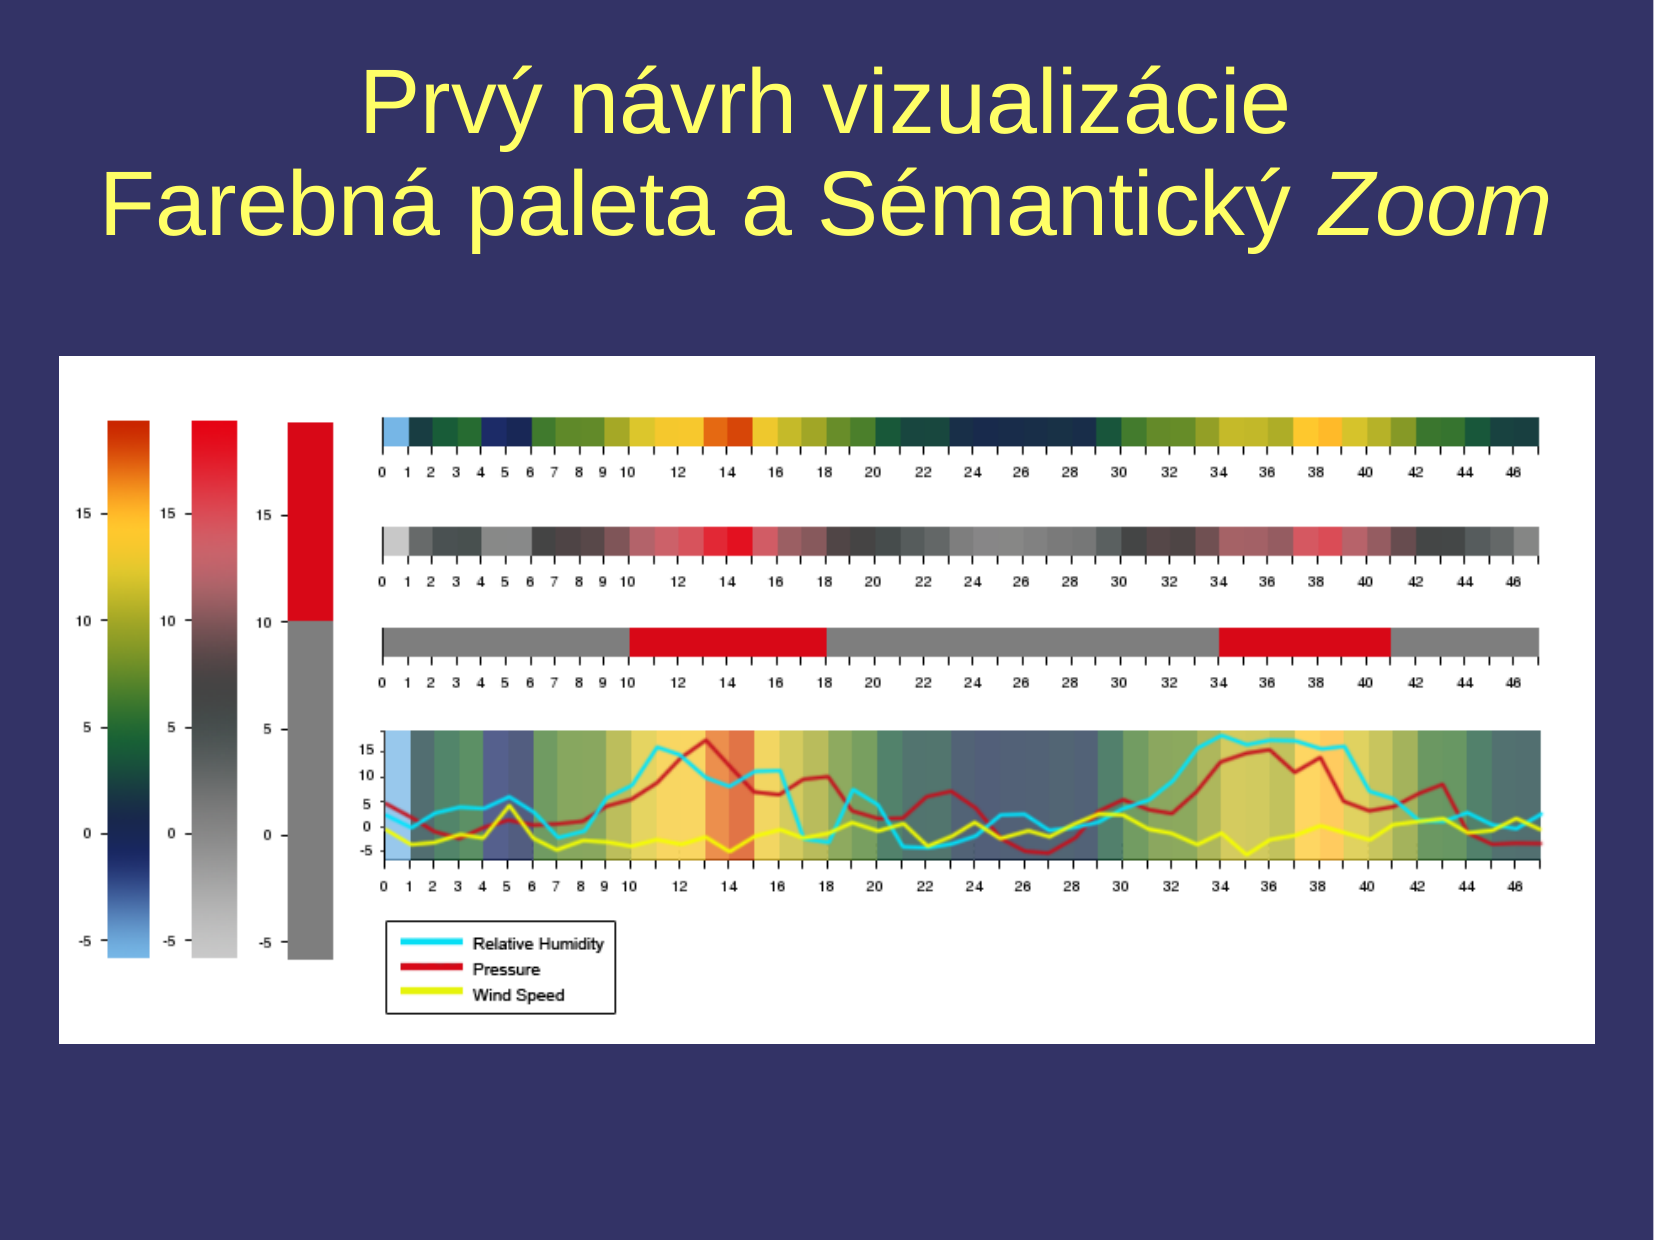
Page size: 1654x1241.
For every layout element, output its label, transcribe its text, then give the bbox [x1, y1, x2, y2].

picture [59, 356, 1595, 1044]
title Prvý návrh vizualizácie Farebná paleta a Sémantický Zoom [82, 48, 1571, 258]
